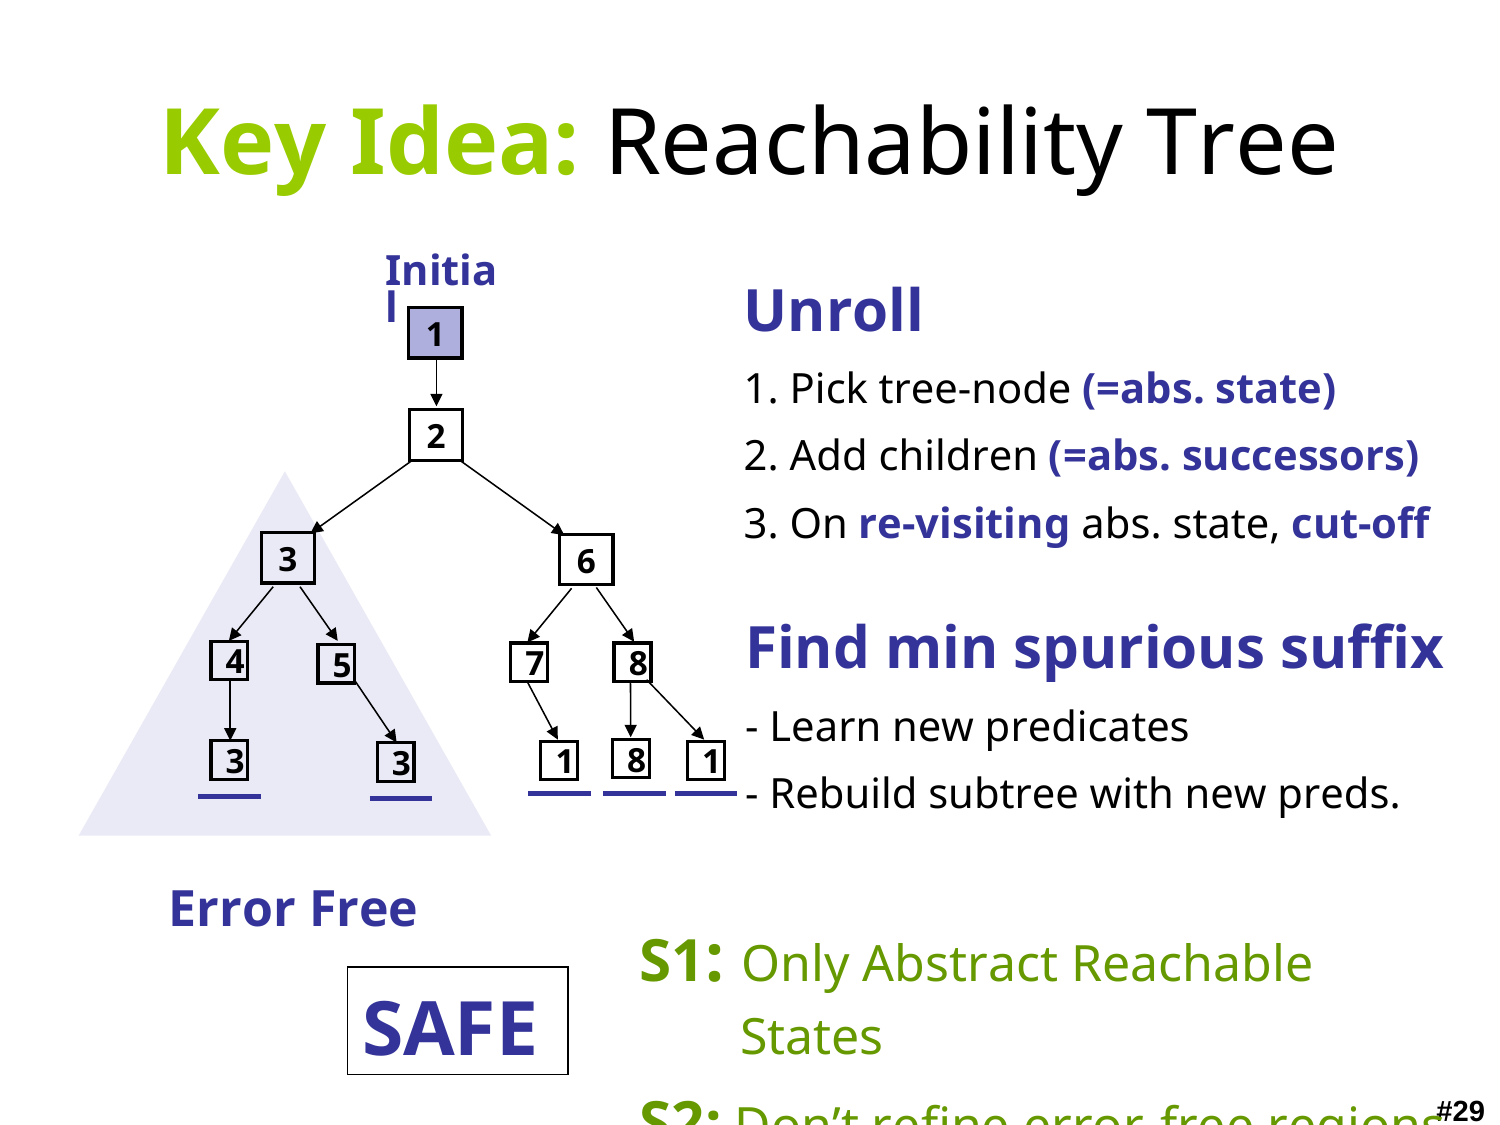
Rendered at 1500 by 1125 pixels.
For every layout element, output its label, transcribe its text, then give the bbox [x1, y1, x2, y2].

text_box Unroll 1. Pick tree-node (=abs. state) 2. Add children (=abs. successors) 3. On re-visiting abs. state, cut-off [728, 261, 1465, 580]
text_box Find min spurious suffix - Learn new predicates - Rebuild subtree with new preds. [730, 598, 1466, 902]
text_box Error Free [154, 865, 475, 943]
text_box 3 [261, 532, 315, 584]
text_box 8 [614, 642, 652, 682]
text_box SAFE [347, 967, 569, 1075]
text_box [78, 471, 492, 836]
text_box 1 [540, 741, 578, 780]
text_box 2 [409, 409, 463, 461]
title Key Idea: Reachability Tree [24, 45, 1476, 233]
text_box 1 [408, 338, 462, 359]
text_box 7 [510, 642, 548, 682]
text_box 1 [687, 741, 725, 780]
text_box Initial [370, 248, 513, 338]
text_box 8 [612, 739, 650, 778]
text_box 3 [377, 742, 415, 782]
text_box 5 [317, 644, 355, 684]
text_box 4 [210, 641, 248, 680]
text_box S1: Only Abstract Reachable States S2: Don’t refine error-free regions [625, 902, 1484, 1113]
text_box 3 [210, 740, 248, 780]
text_box 6 [559, 534, 613, 585]
